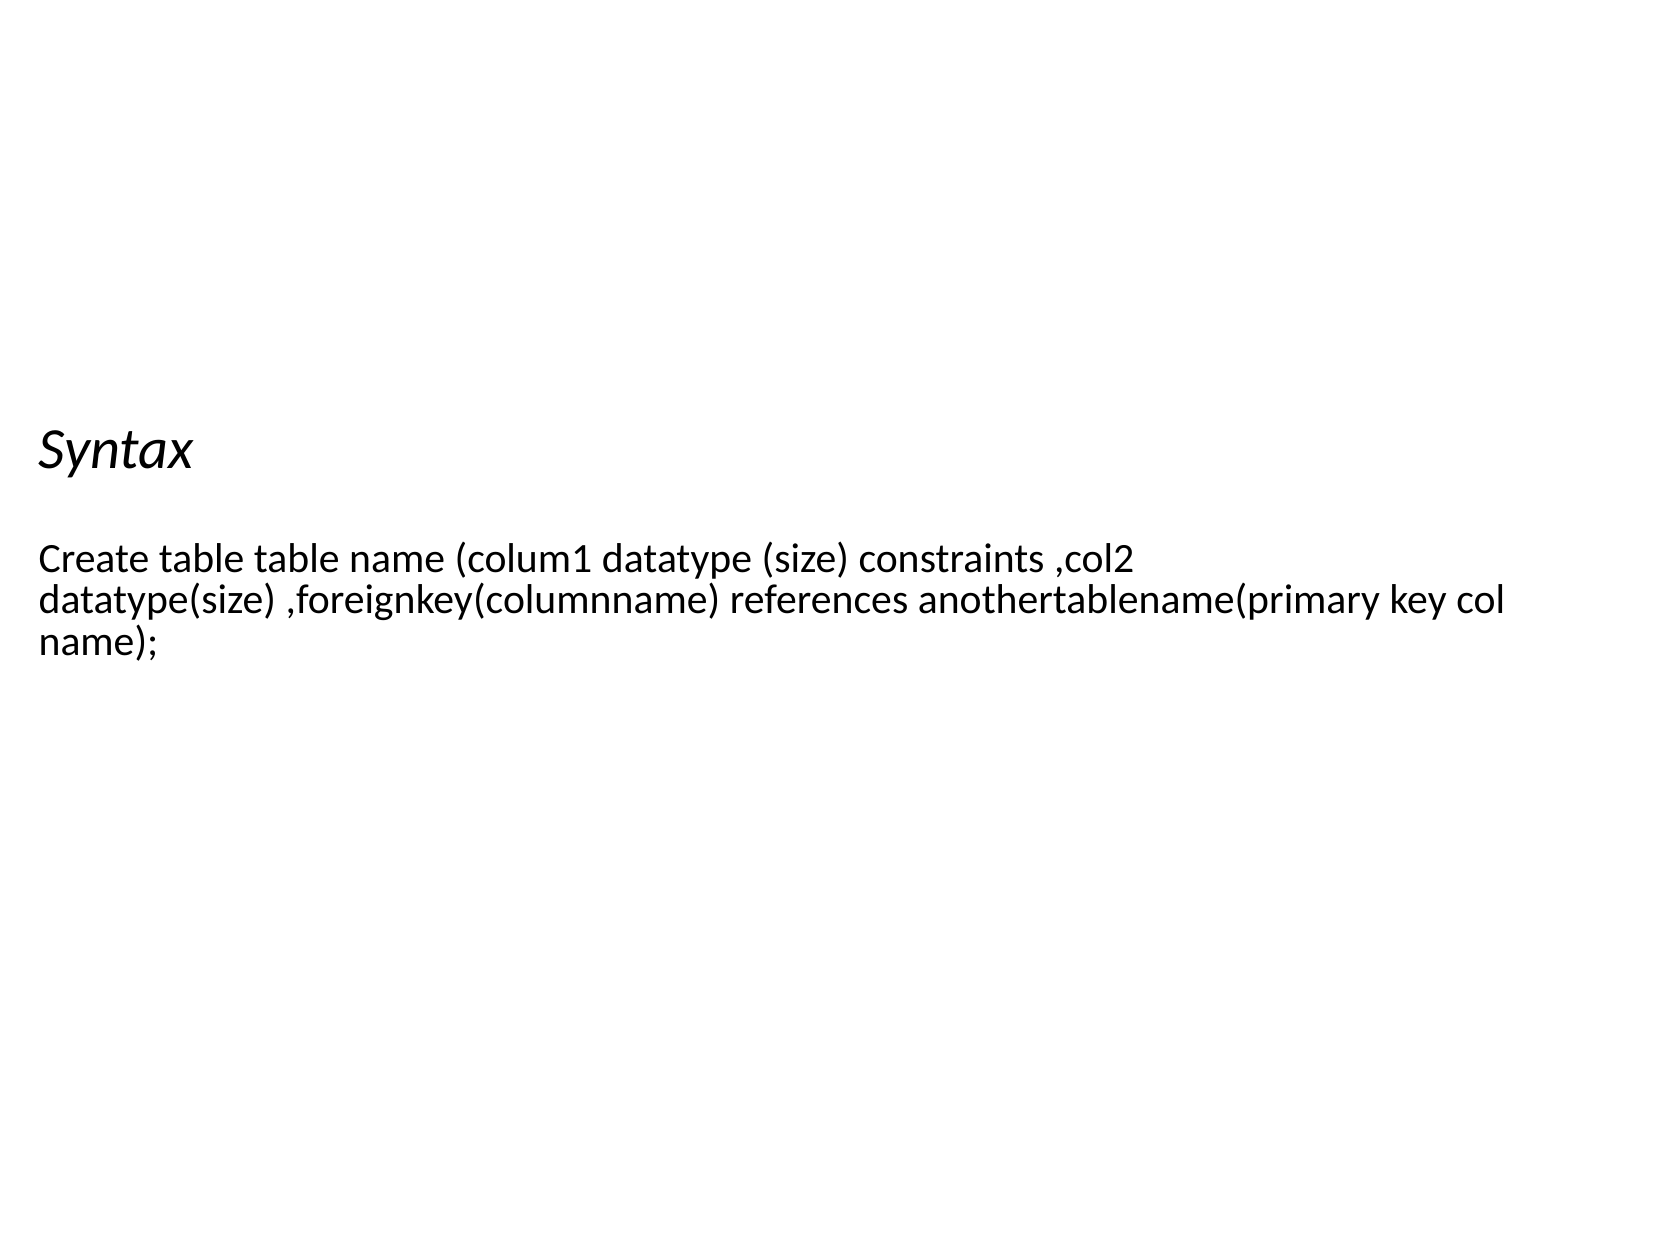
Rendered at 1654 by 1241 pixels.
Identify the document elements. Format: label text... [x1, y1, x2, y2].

text_box Syntax Create table table name (colum1 datatype (size) constraints ,col2 datatype(size) ,foreignkey(columnname) references anothertablename(primary key col name); [23, 417, 1571, 848]
